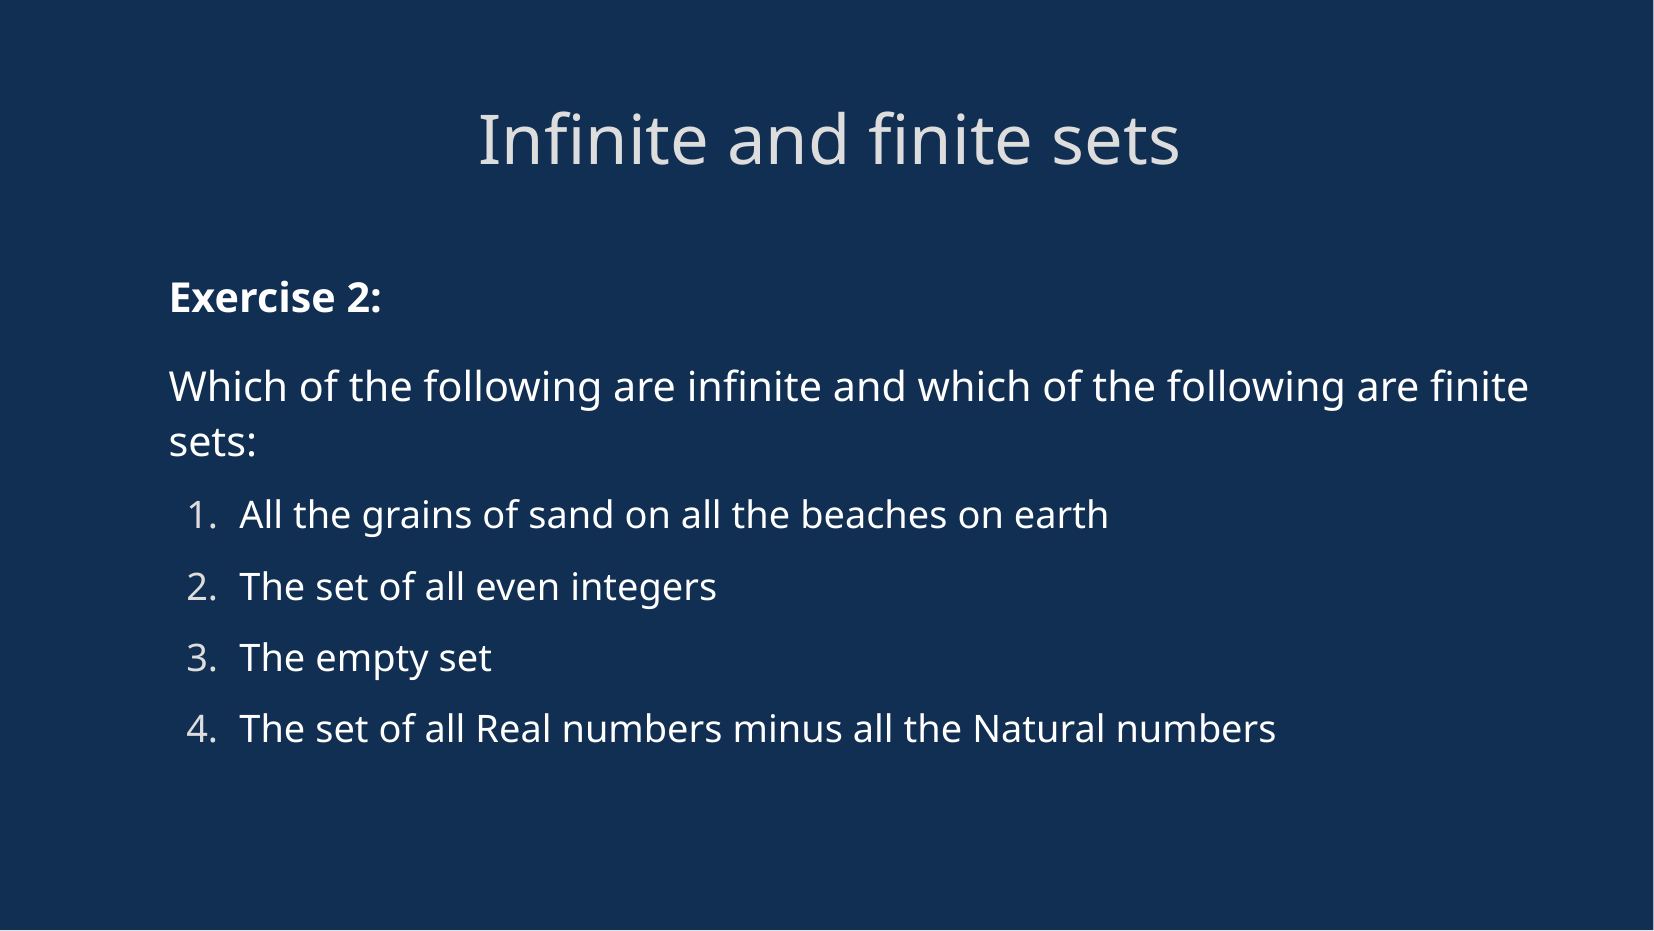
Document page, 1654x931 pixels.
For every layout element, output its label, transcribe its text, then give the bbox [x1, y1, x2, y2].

list Exercise 2: Which of the following are infinite and which of the following are finite sets: All the grains of sand on all the beaches on earth The set of all even integers The empty set The set of all Real numbers minus all the Natural numbers [97, 268, 1563, 806]
title Infinite and finite sets [97, 56, 1563, 220]
